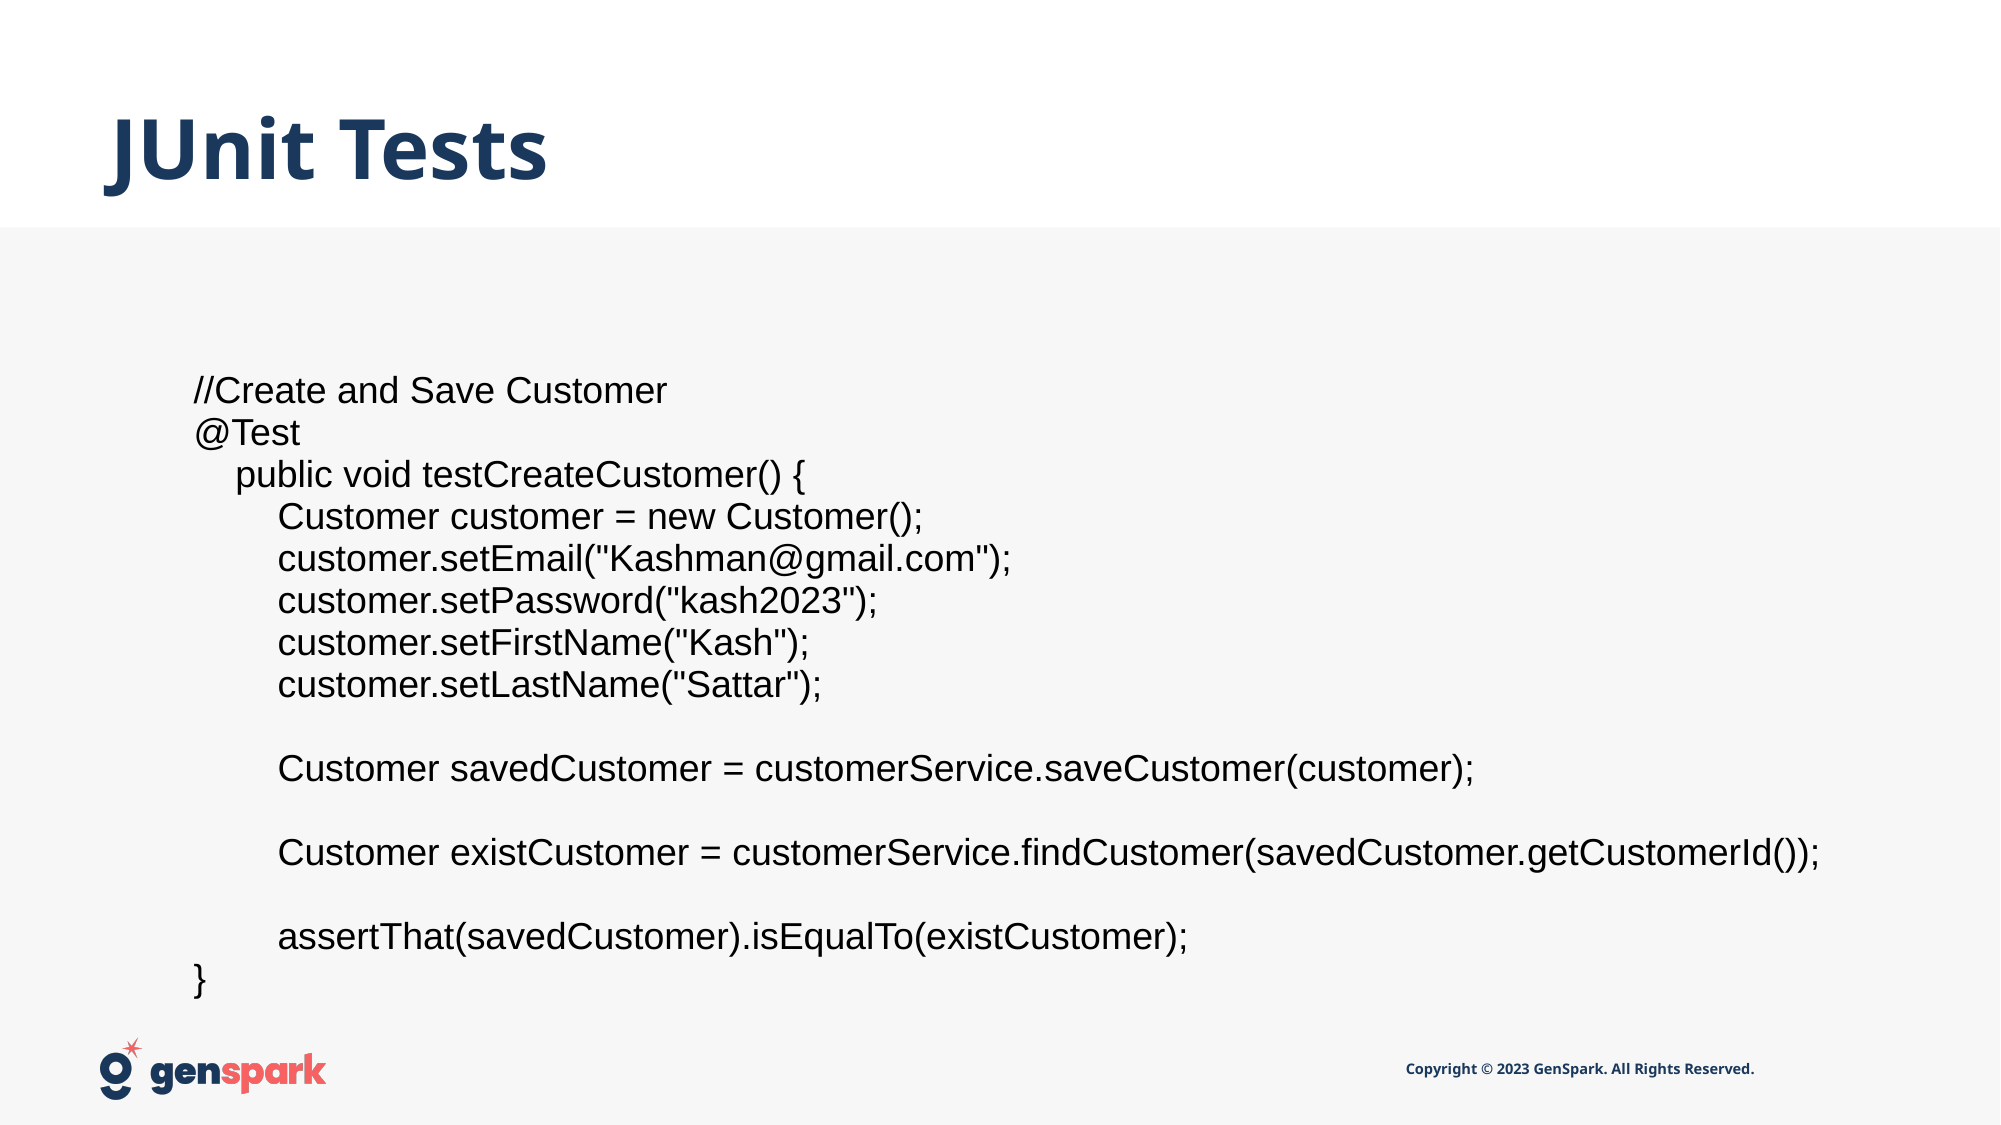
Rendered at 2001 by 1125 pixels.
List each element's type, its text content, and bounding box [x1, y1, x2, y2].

footer Copyright © 2023 GenSpark. All Rights Reserved. [1405, 1050, 1811, 1088]
text_box //Create and Save Customer @Test public void testCreateCustomer() { Customer customer = new Customer(); customer.setEmail("Kashman@gmail.com"); customer.setPassword("kash2023"); customer.setFirstName("Kash"); customer.setLastName("Sattar"); Customer savedCustomer = customerService.saveCustomer(customer); Customer existCustomer = customerService.findCustomer(savedCustomer.getCustomerId()); assertThat(savedCustomer).isEqualTo(existCustomer); } [178, 361, 1891, 1007]
picture [100, 1037, 326, 1100]
picture [0, 0, 2001, 1125]
title JUnit Tests [110, 8, 1888, 196]
